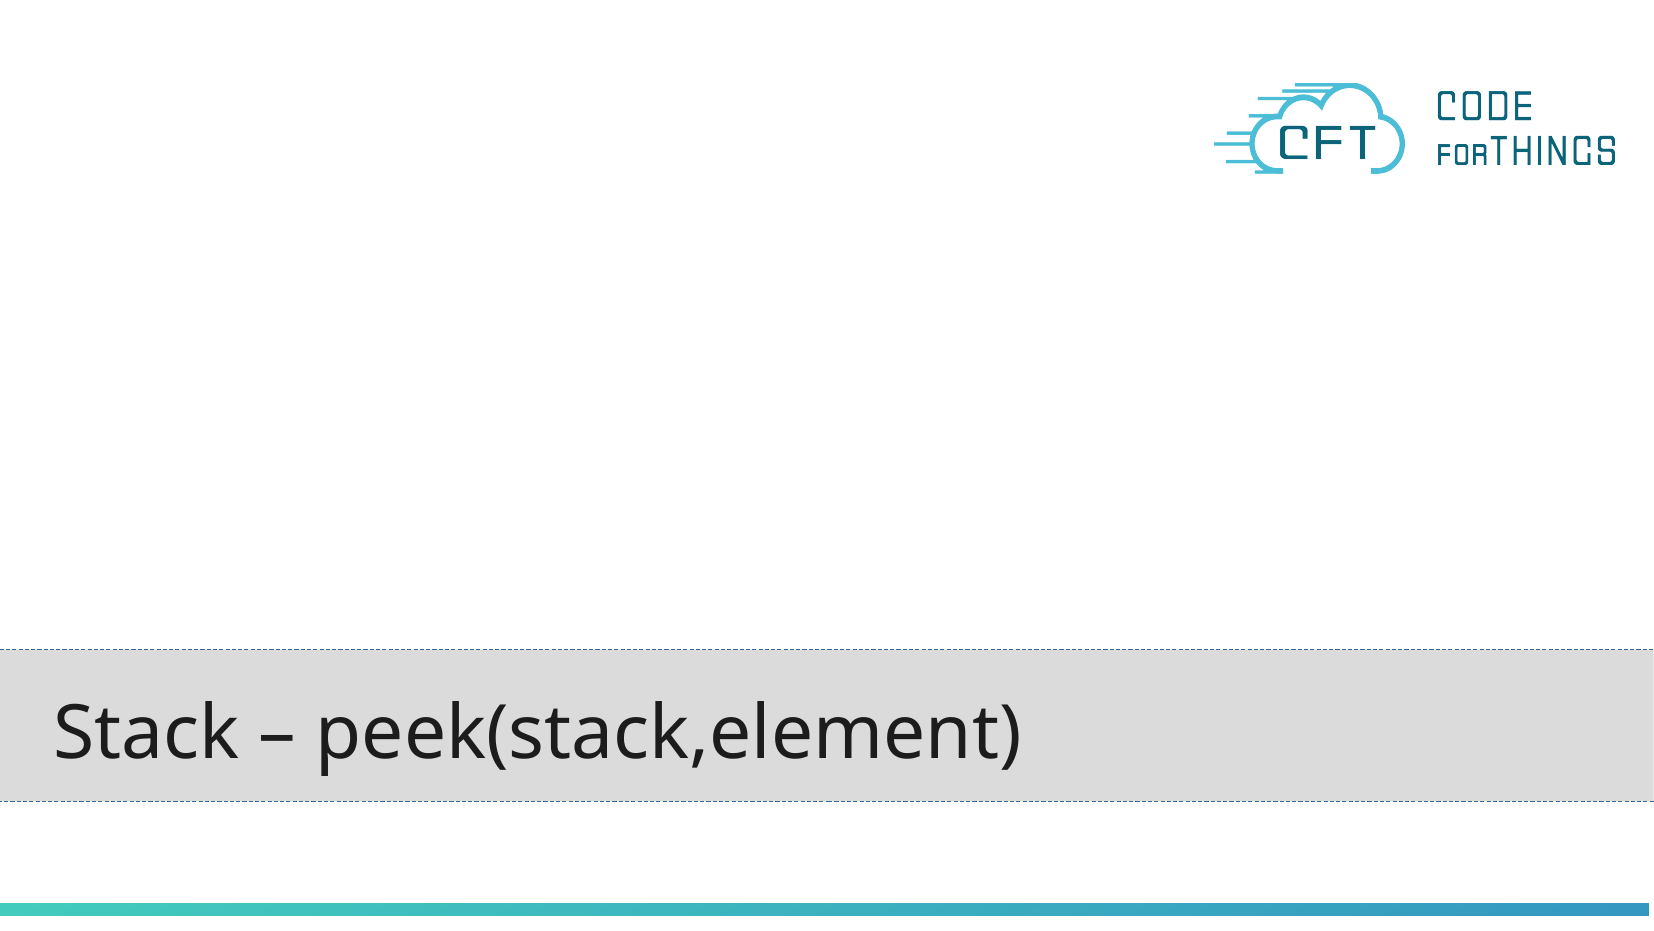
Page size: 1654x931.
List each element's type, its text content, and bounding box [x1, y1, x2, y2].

picture [1214, 83, 1615, 174]
title Stack – peek(stack,element) [53, 626, 1642, 832]
